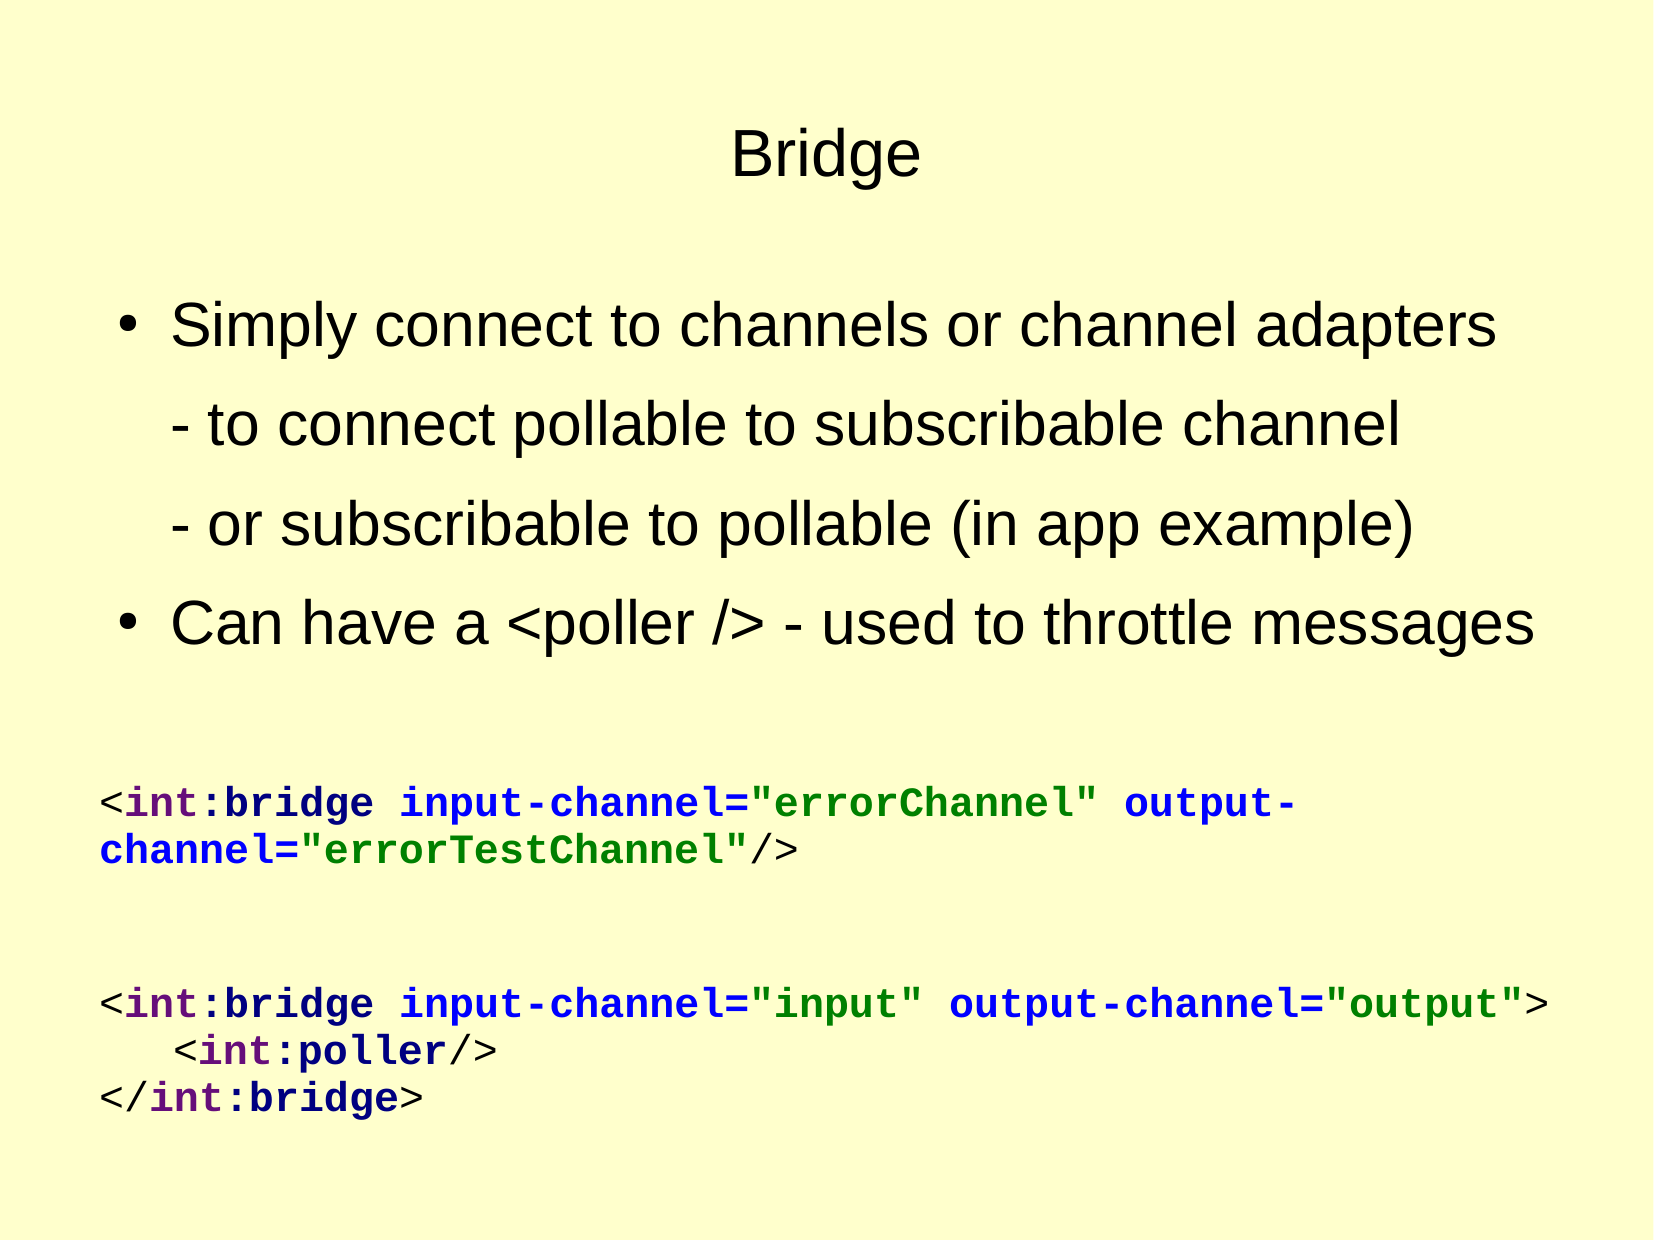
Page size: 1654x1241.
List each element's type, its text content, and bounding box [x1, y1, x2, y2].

list Simply connect to channels or channel adapters - to connect pollable to subscribable channel - or subscribable to pollable (in app example) Can have a <poller /> - used to throttle messages <int:bridge input-channel="errorChannel" output-channel="errorTestChannel"/> <int:bridge input-channel="input" output-channel="output"> <int:poller/> </int:bridge> [99, 290, 1555, 1124]
title Bridge [82, 49, 1571, 257]
